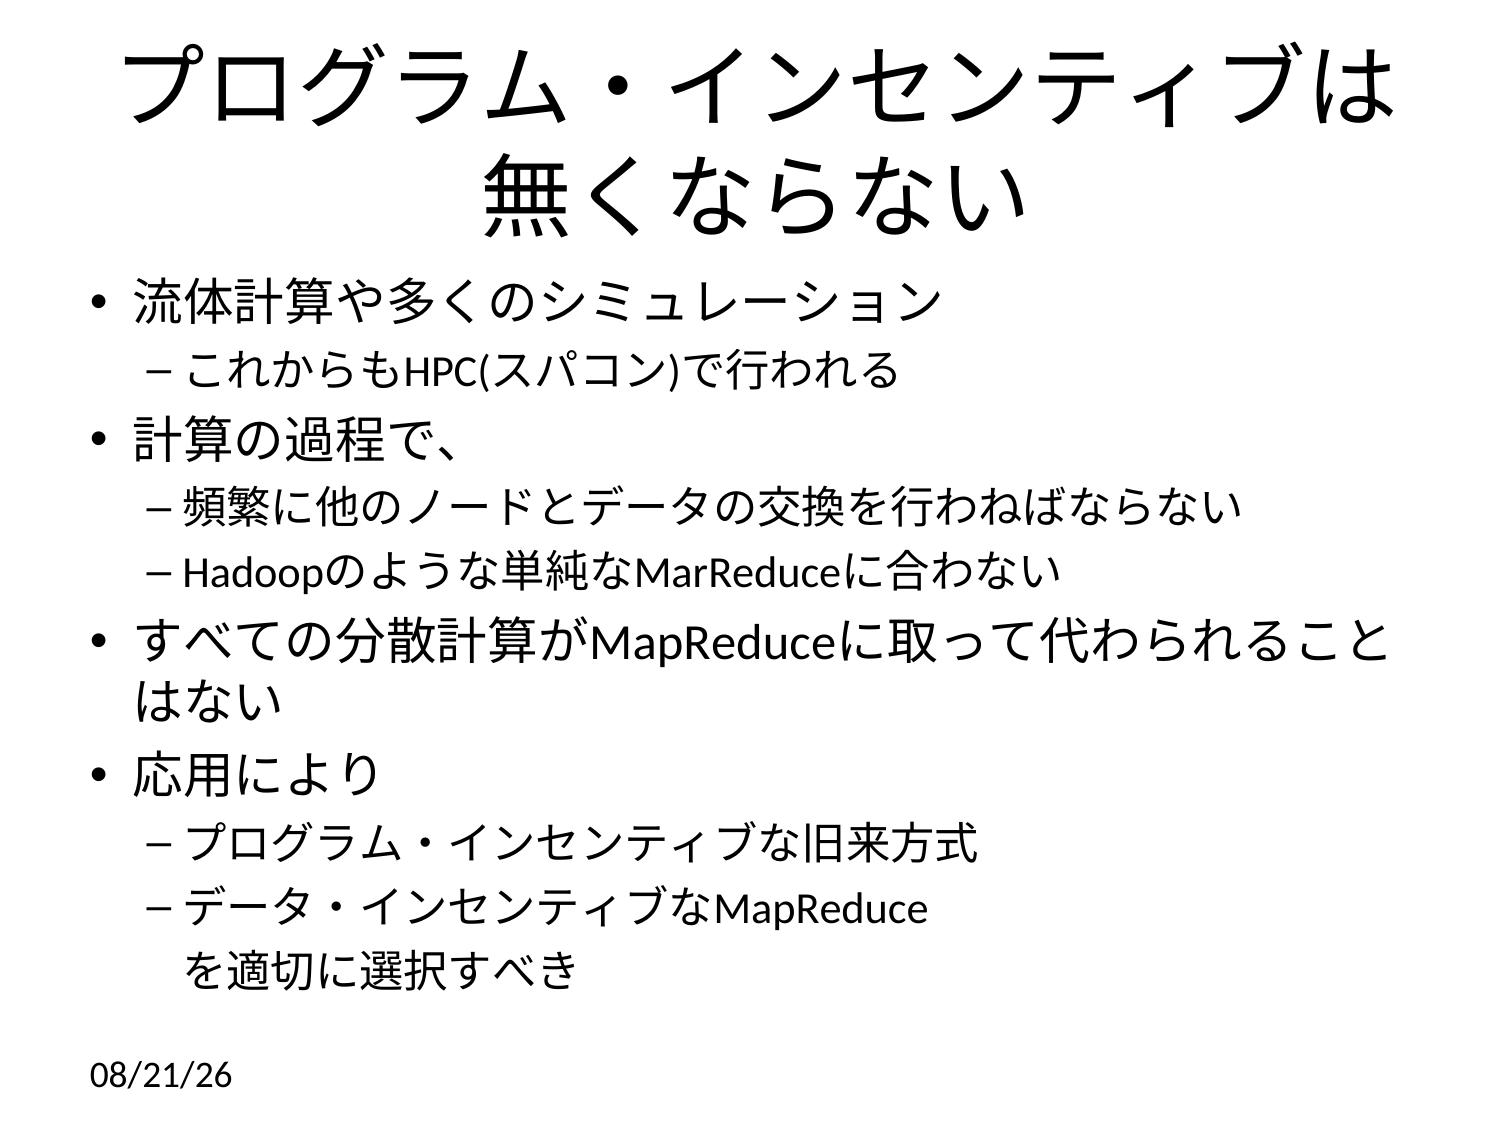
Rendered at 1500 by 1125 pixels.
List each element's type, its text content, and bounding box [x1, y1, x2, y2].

list 流体計算や多くのシミュレーション これからもHPC(スパコン)で行われる 計算の過程で、 頻繁に他のノードとデータの交換を行わねばならない Hadoopのような単純なMarReduceに合わない すべての分散計算がMapReduceに取って代わられることはない 応用により プログラム・インセンティブな旧来方式 データ・インセンティブなMapReduce を適切に選択すべき [75, 262, 1426, 1006]
title プログラム・インセンティブは 無くならない [11, 21, 1500, 257]
